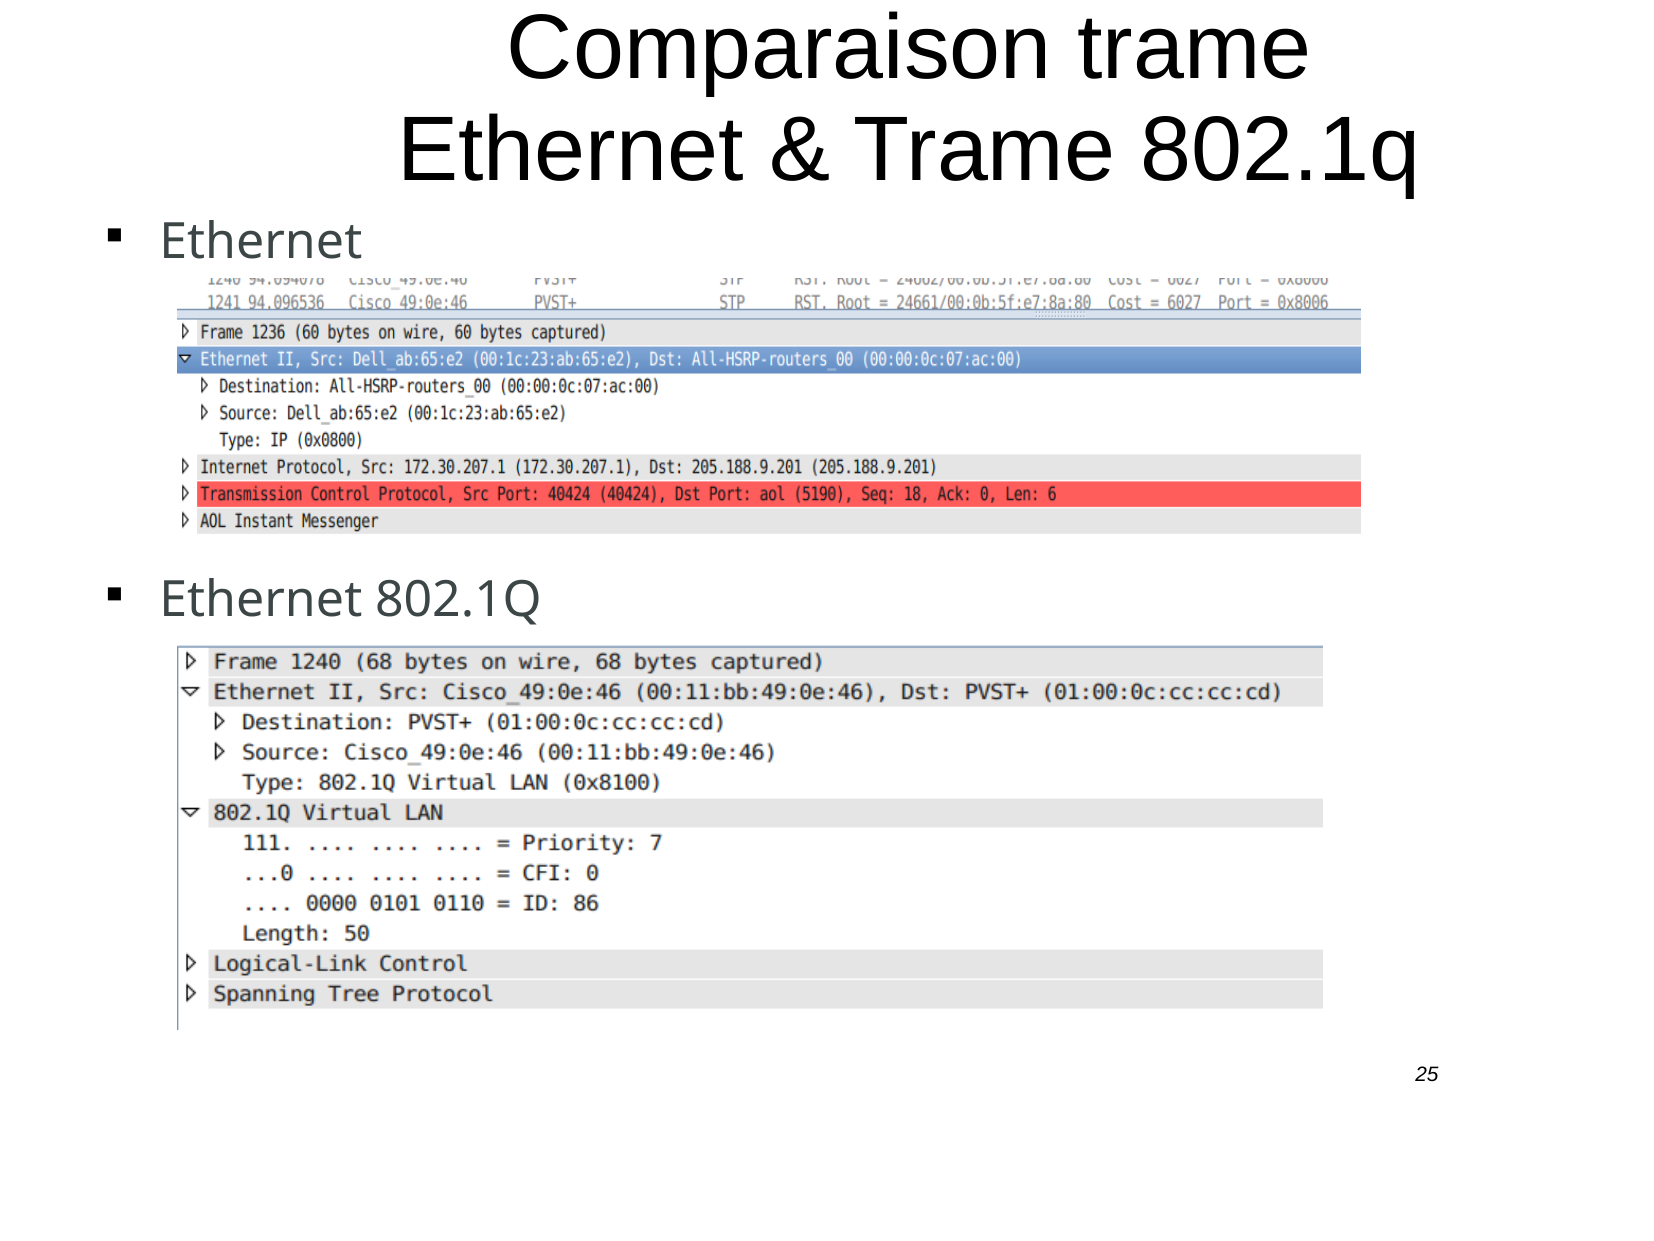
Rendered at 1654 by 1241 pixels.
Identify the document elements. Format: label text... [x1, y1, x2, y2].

picture [177, 278, 1361, 557]
list Ethernet Ethernet 802.1Q [88, 208, 1439, 1035]
picture [177, 645, 1323, 1030]
title Comparaison trame Ethernet & Trame 802.1q [372, 0, 1447, 208]
slide_number <number> [1299, 1061, 1439, 1106]
